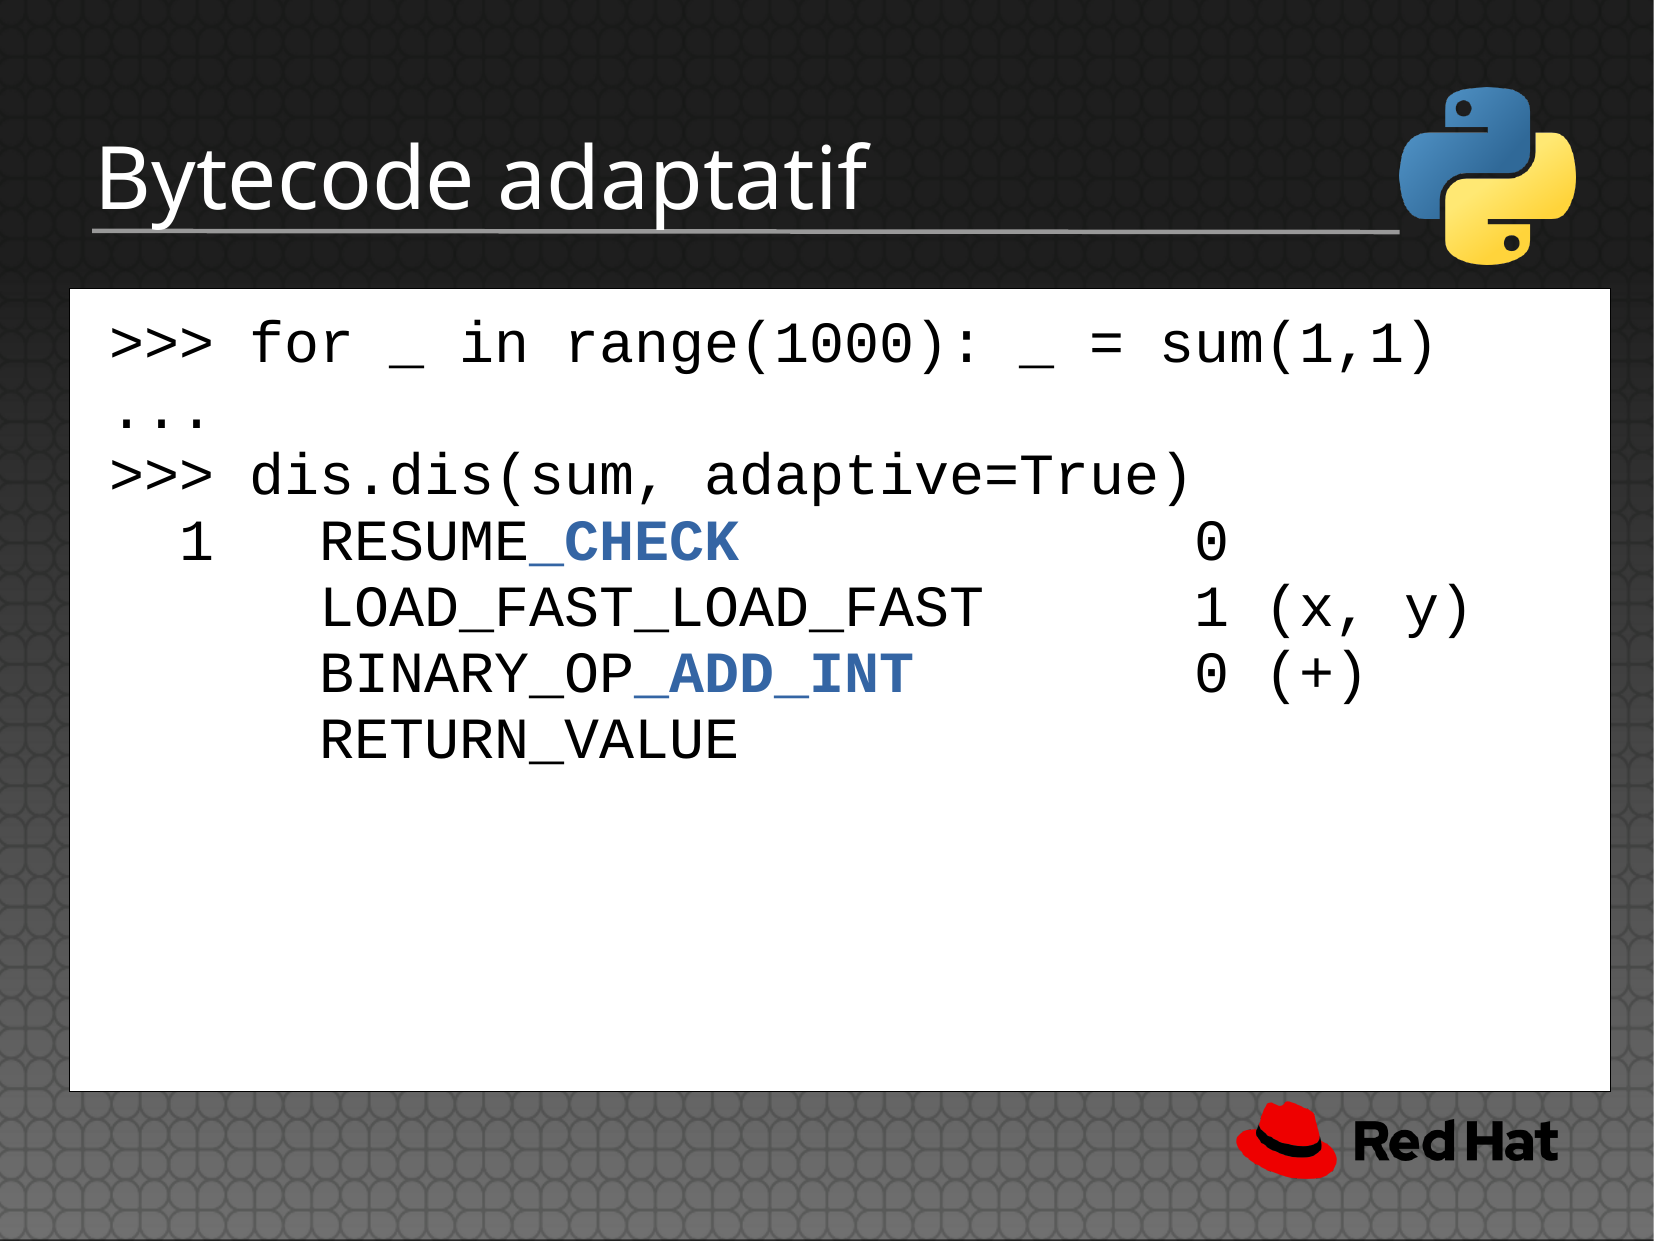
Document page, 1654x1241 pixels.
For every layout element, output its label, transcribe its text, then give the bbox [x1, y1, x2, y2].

title Bytecode adaptatif [94, 100, 1426, 251]
picture [0, 0, 1654, 1241]
text_box [69, 288, 1611, 1092]
list >>> for _ in range(1000): _ = sum(1,1) ... >>> dis.dis(sum, adaptive=True) 1 RESUME_CHECK 0 LOAD_FAST_LOAD_FAST 1 (x, y) BINARY_OP_ADD_INT 0 (+) RETURN_VALUE [38, 314, 1585, 1054]
